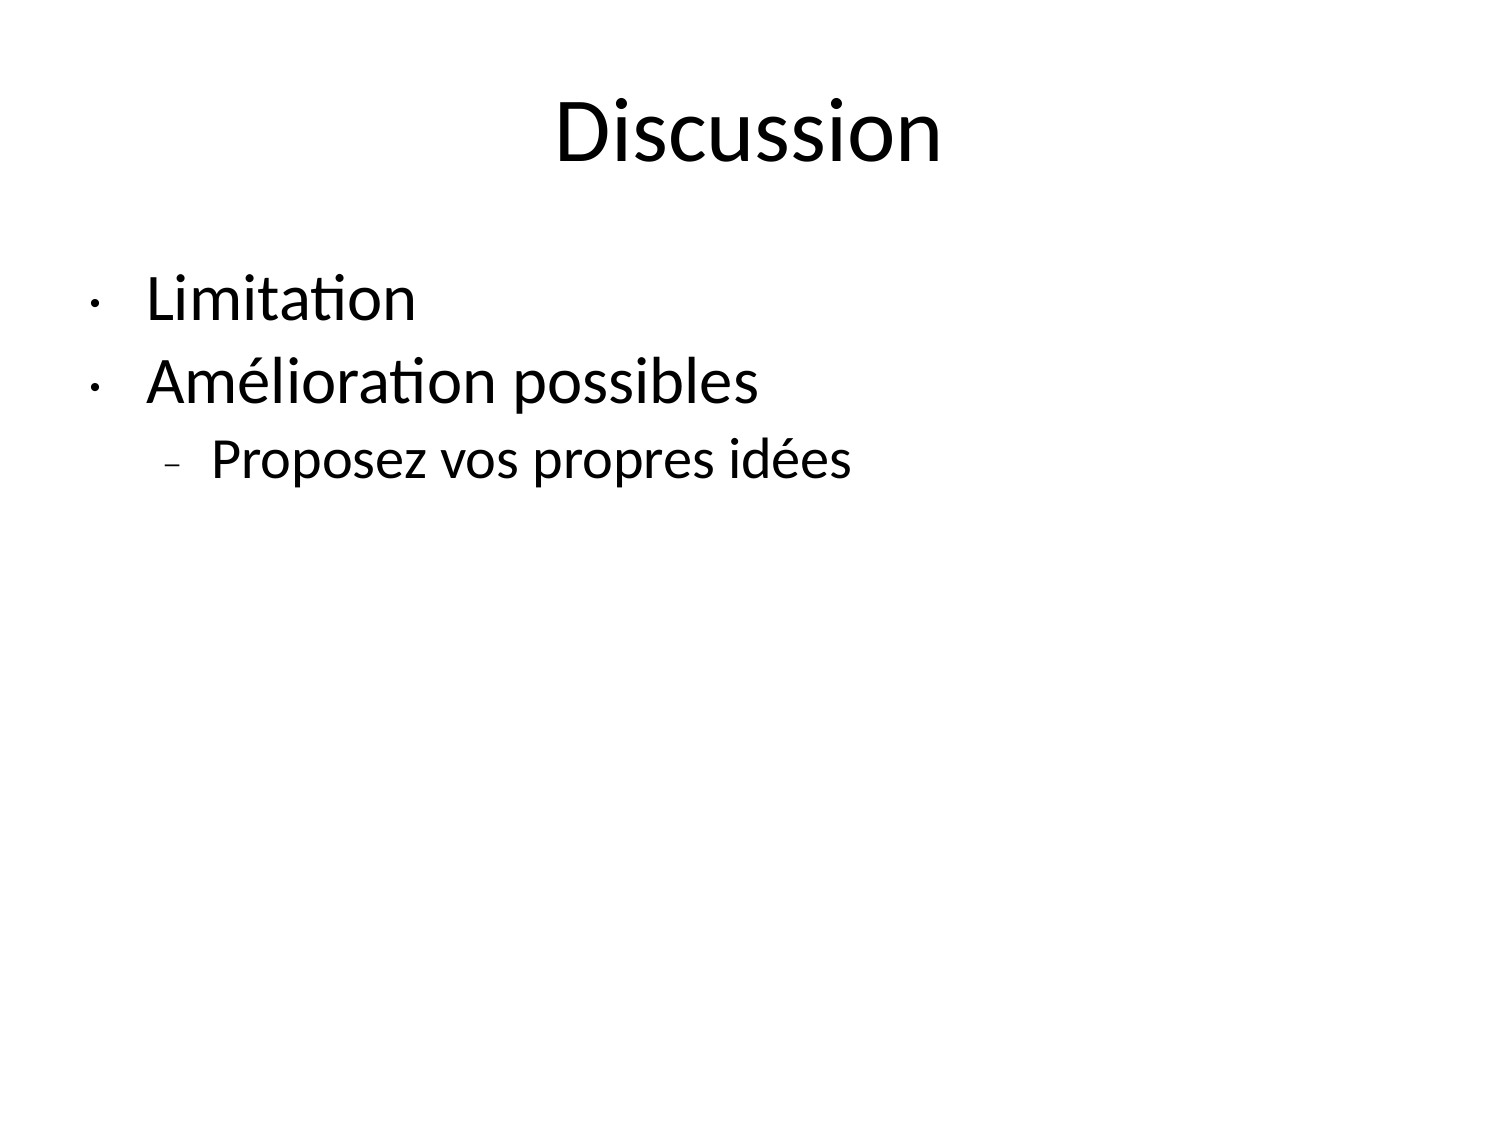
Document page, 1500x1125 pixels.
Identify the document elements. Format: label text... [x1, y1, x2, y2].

text_box Limitation Amélioration possibles Proposez vos propres idées [75, 262, 1426, 1005]
text_box Discussion [75, 45, 1426, 233]
